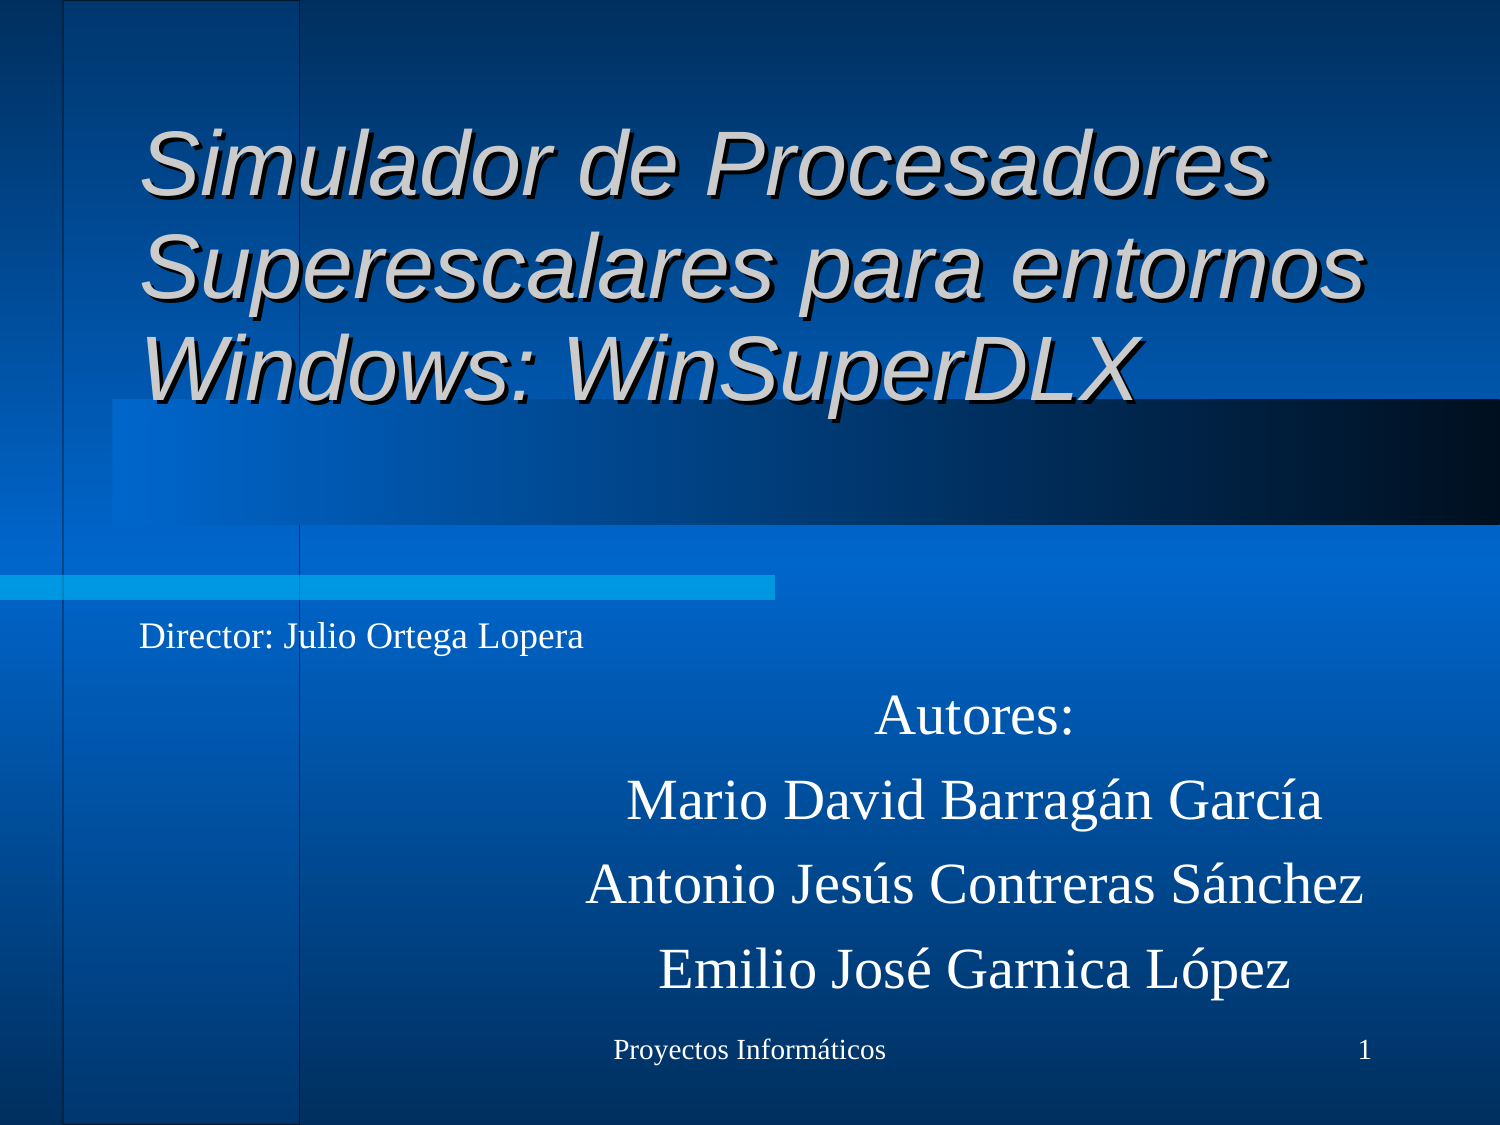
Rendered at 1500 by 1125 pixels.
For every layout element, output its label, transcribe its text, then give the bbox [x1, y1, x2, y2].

text_box Director: Julio Ortega Lopera [123, 603, 627, 665]
title Simulador de Procesadores Superescalares para entornos Windows: WinSuperDLX [123, 93, 1400, 439]
text_box Autores: Mario David Barragán García Antonio Jesús Contreras Sánchez Emilio José Garnica López [450, 668, 1500, 957]
